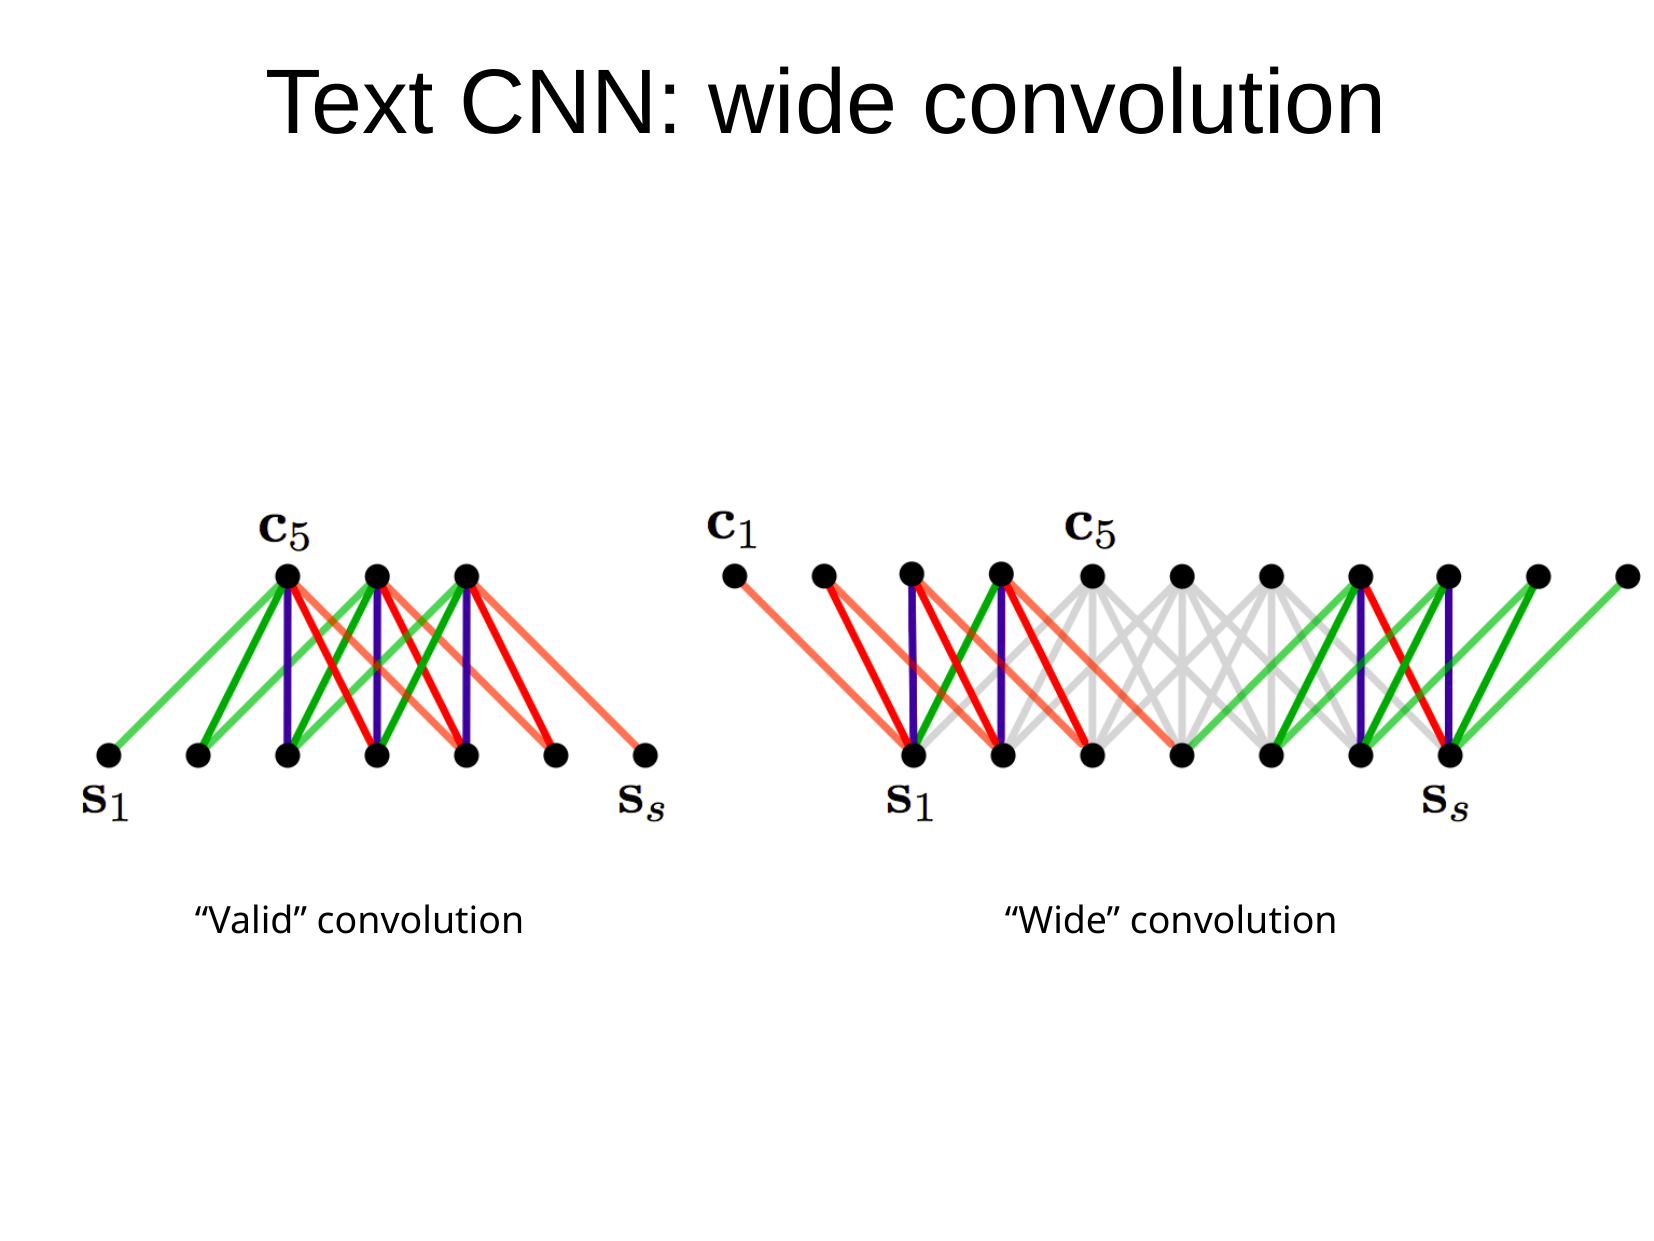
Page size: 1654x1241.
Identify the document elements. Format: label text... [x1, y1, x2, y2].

text_box “Valid” convolution [180, 886, 571, 946]
picture [41, 449, 1654, 872]
text_box “Wide” convolution [990, 886, 1486, 946]
title Text CNN: wide convolution [82, 49, 1571, 257]
